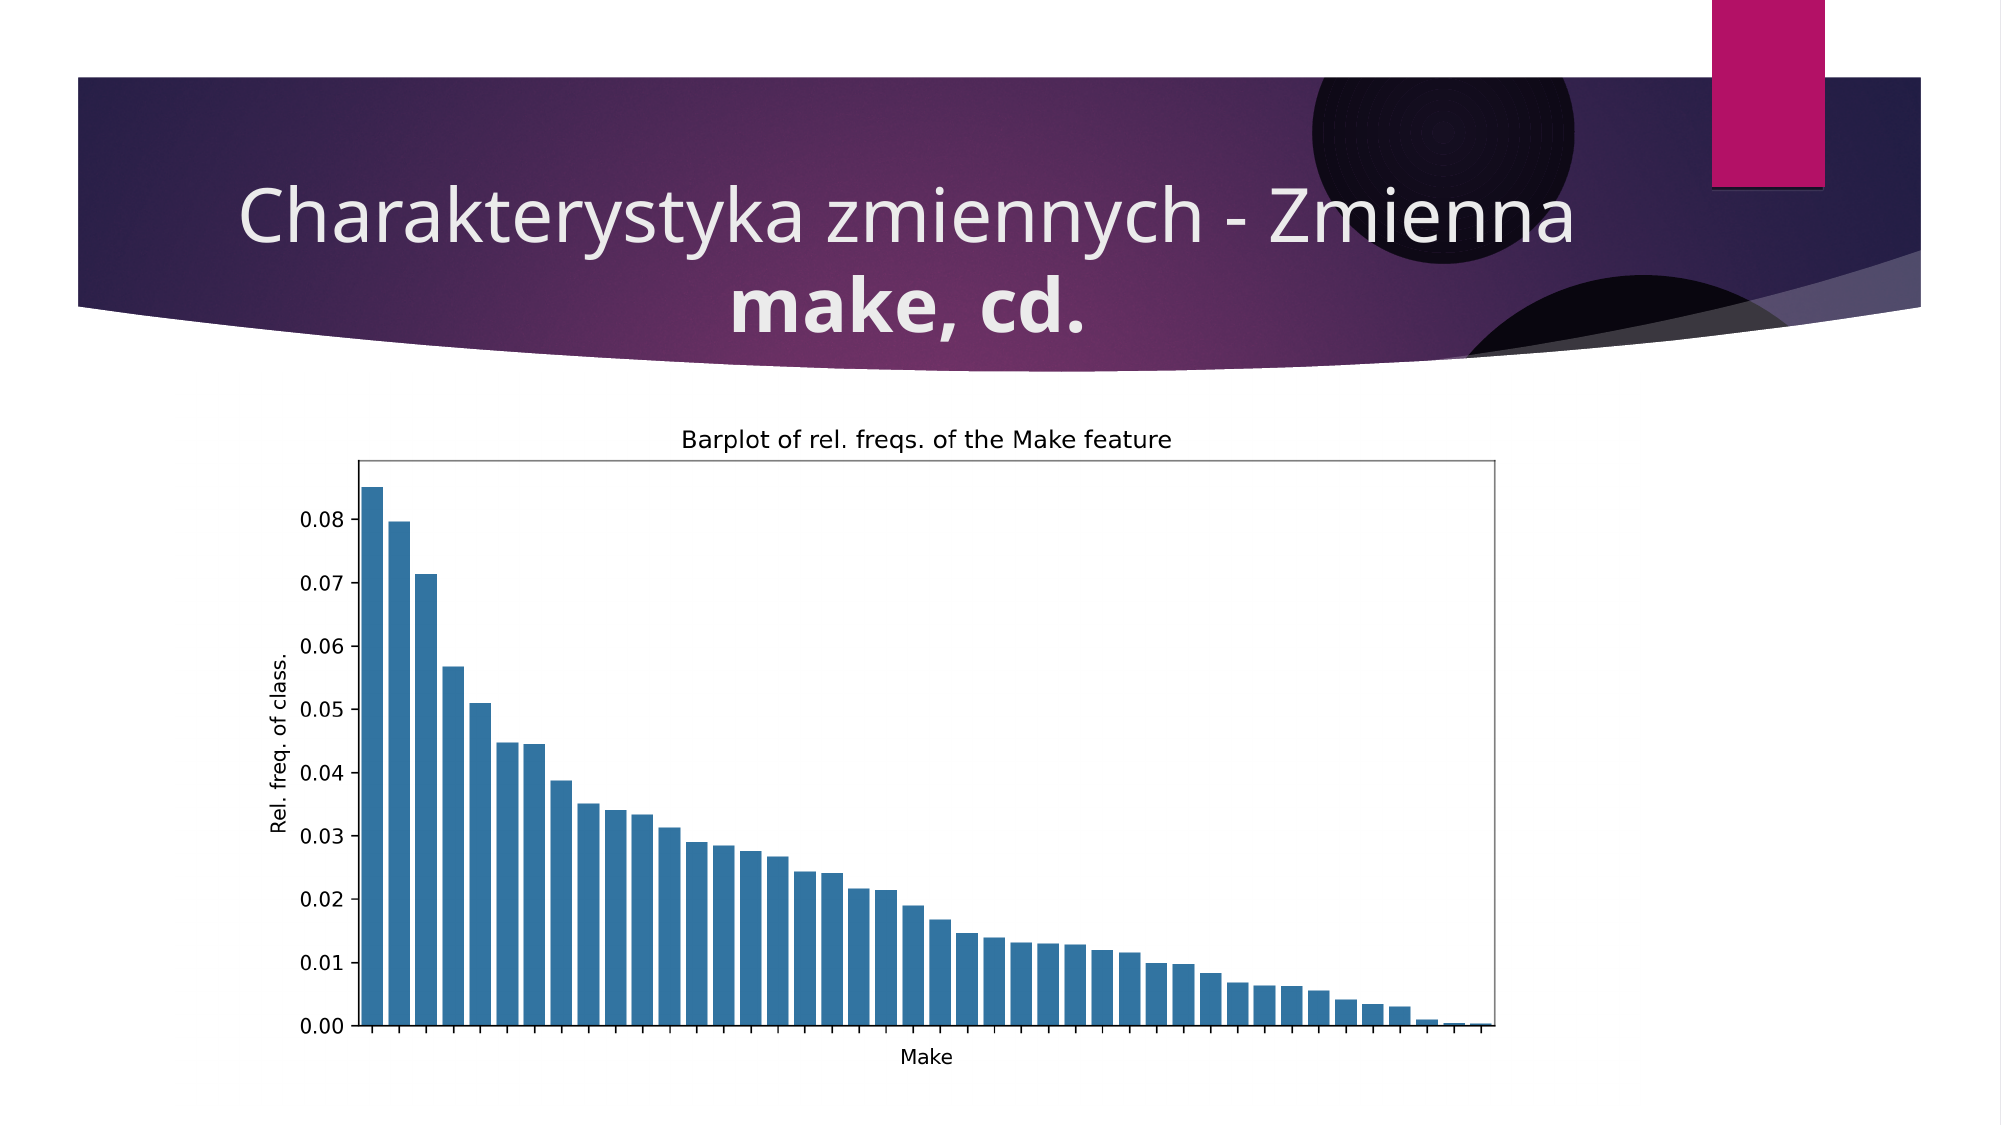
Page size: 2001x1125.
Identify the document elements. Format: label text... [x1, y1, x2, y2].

picture [175, 372, 1641, 1106]
title Charakterystyka zmiennych - Zmienna make, cd. [189, 159, 1627, 276]
